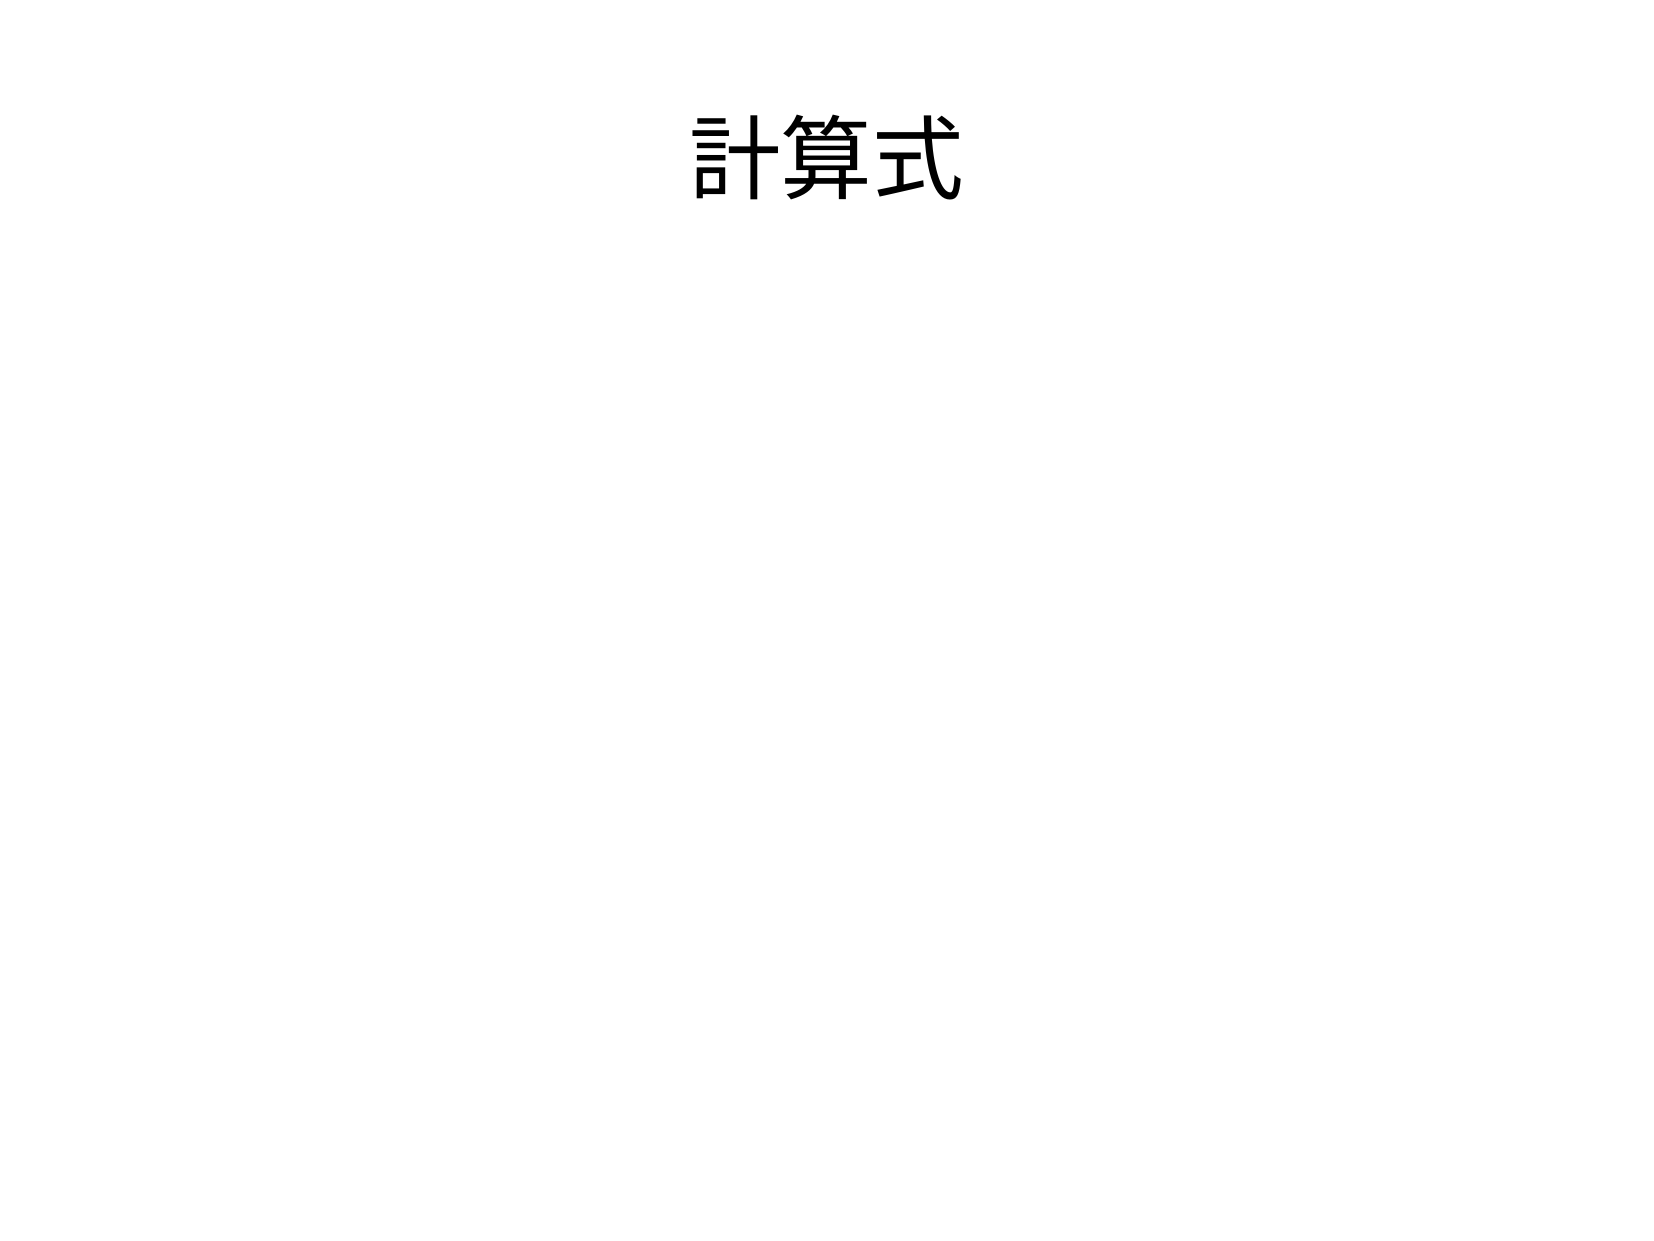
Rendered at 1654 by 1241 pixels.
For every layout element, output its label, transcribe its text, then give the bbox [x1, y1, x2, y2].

title 計算式 [82, 49, 1571, 257]
